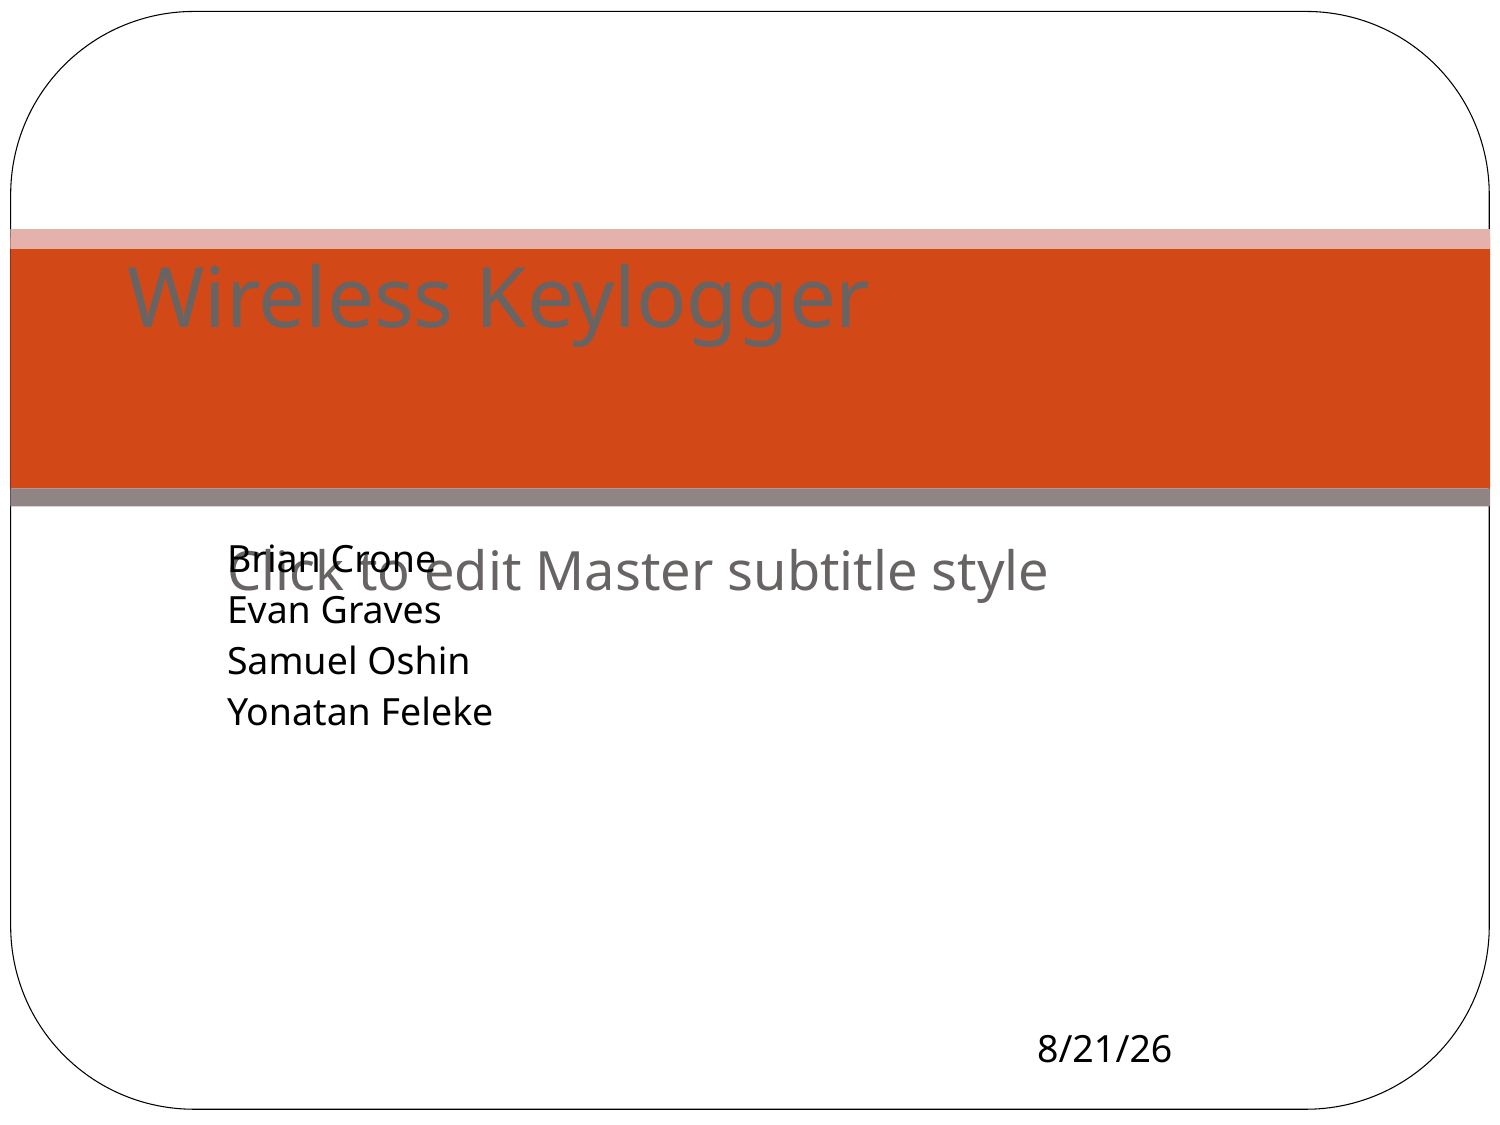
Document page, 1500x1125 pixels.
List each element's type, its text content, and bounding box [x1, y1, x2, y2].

text_box Brian Crone Evan Graves Samuel Oshin Yonatan Feleke [212, 525, 1263, 863]
title Wireless Keylogger [112, 174, 1388, 417]
